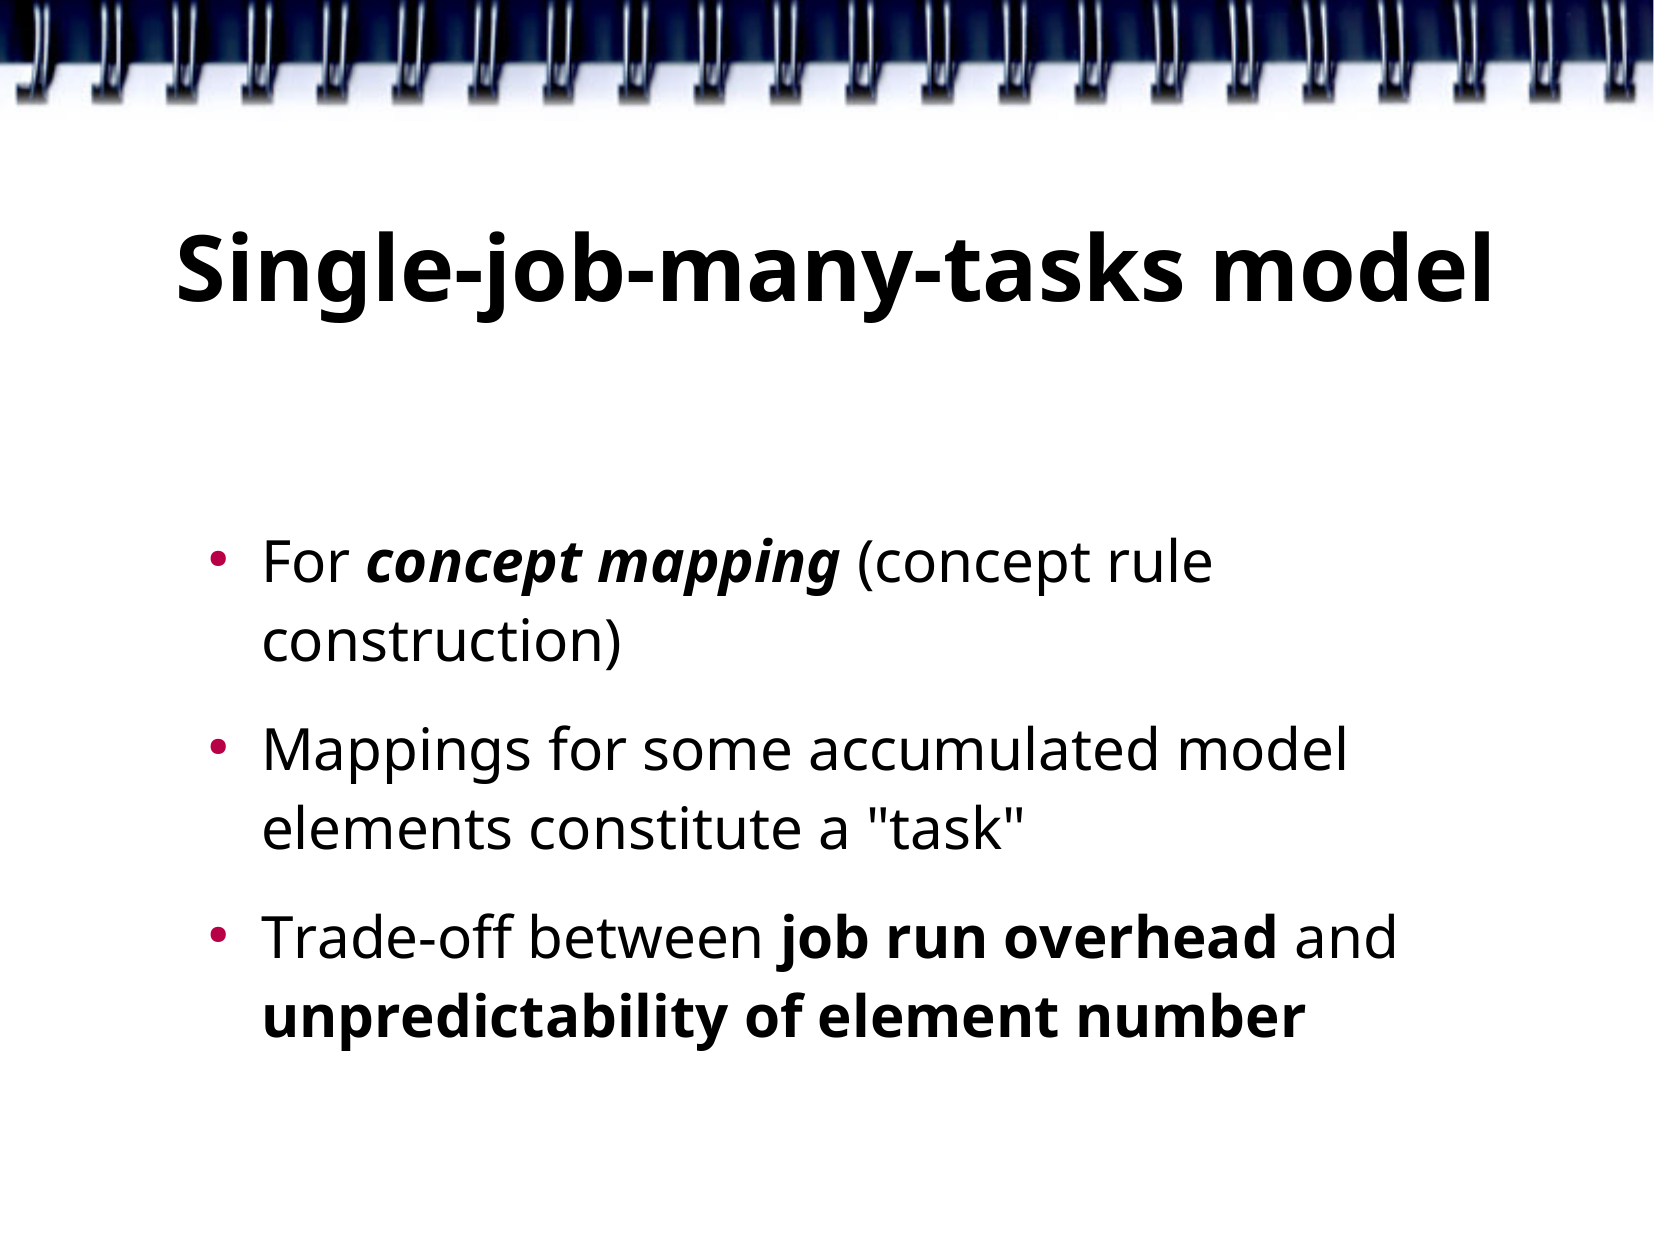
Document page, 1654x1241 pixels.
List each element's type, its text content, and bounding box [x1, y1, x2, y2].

list For concept mapping (concept rule construction) Mappings for some accumulated model elements constitute a "task" Trade-off between job run overhead and unpredictability of element number [190, 520, 1472, 1160]
picture [0, 0, 1654, 121]
title Single-job-many-tasks model [139, 161, 1535, 370]
